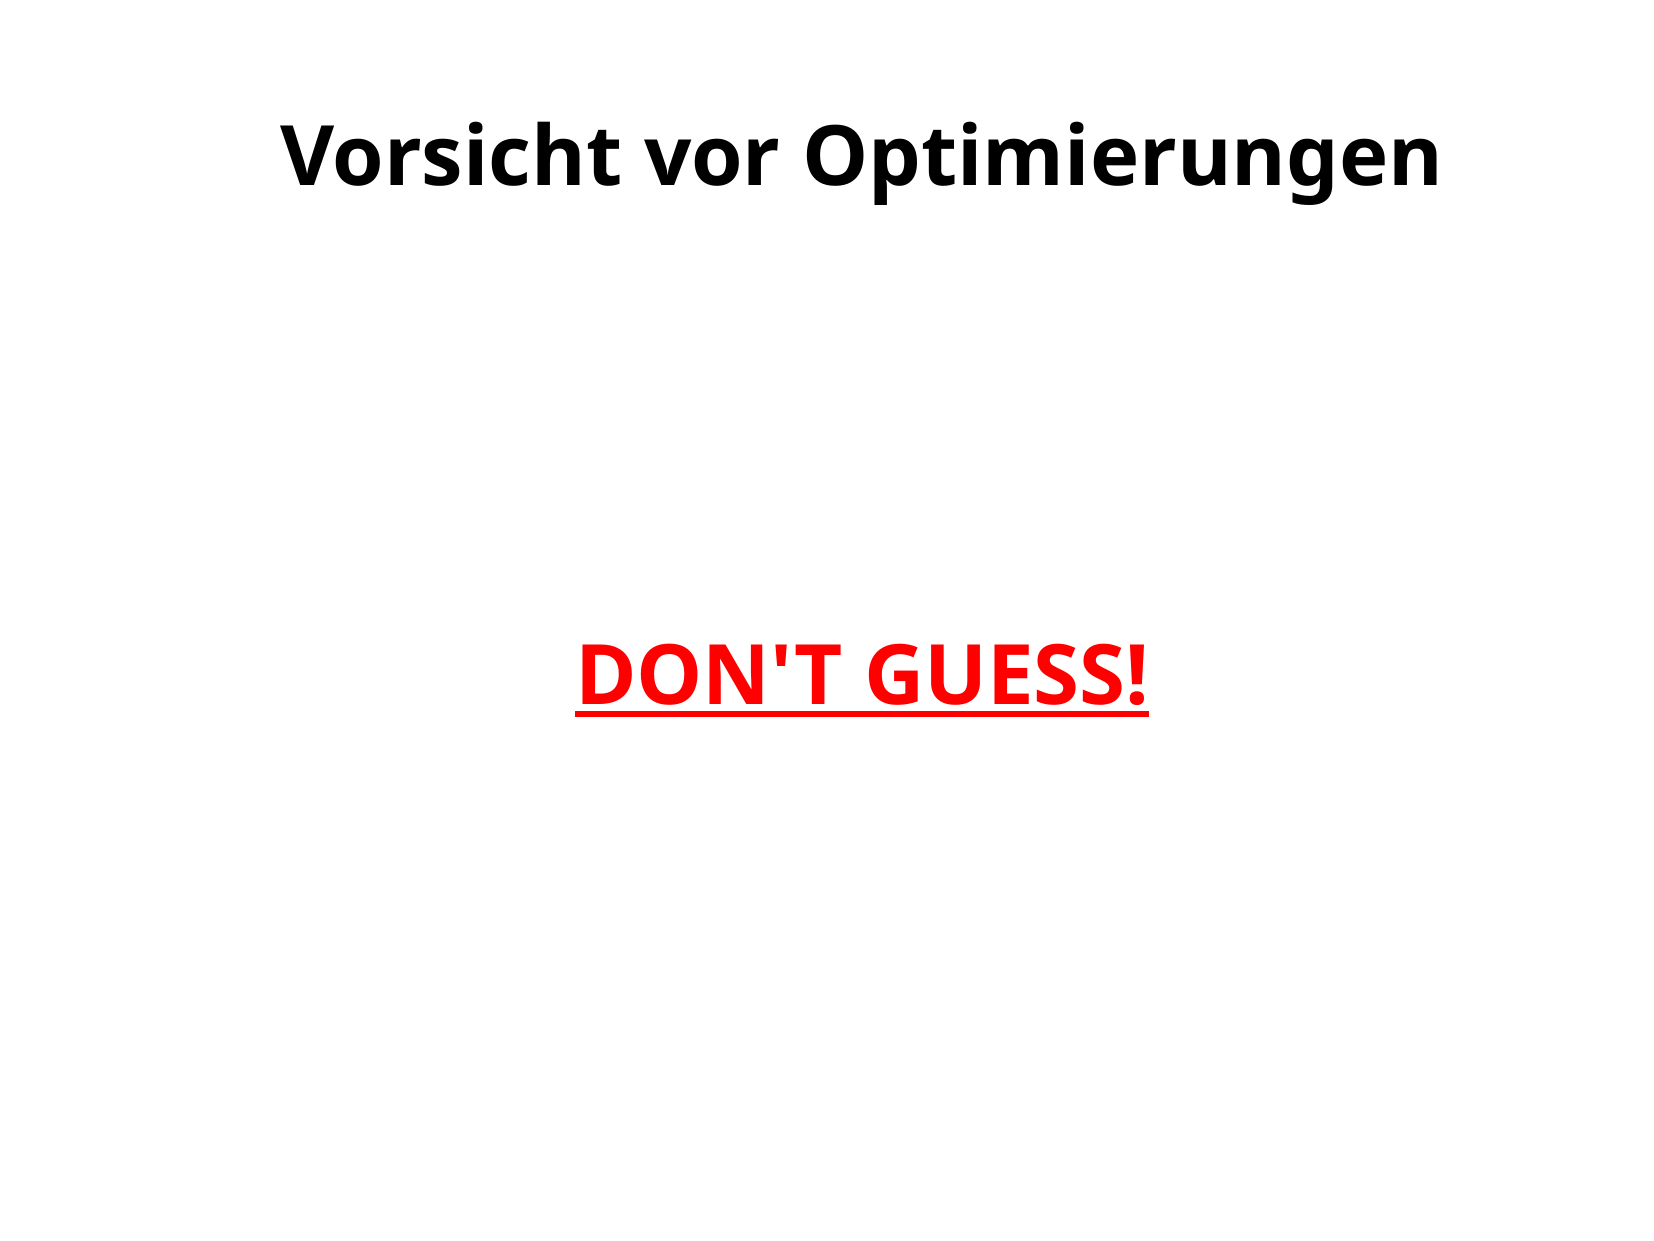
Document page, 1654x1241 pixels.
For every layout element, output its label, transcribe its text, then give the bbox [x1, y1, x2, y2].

title Vorsicht vor Optimierungen [82, 49, 1571, 257]
title DON'T GUESS! [82, 569, 1571, 777]
